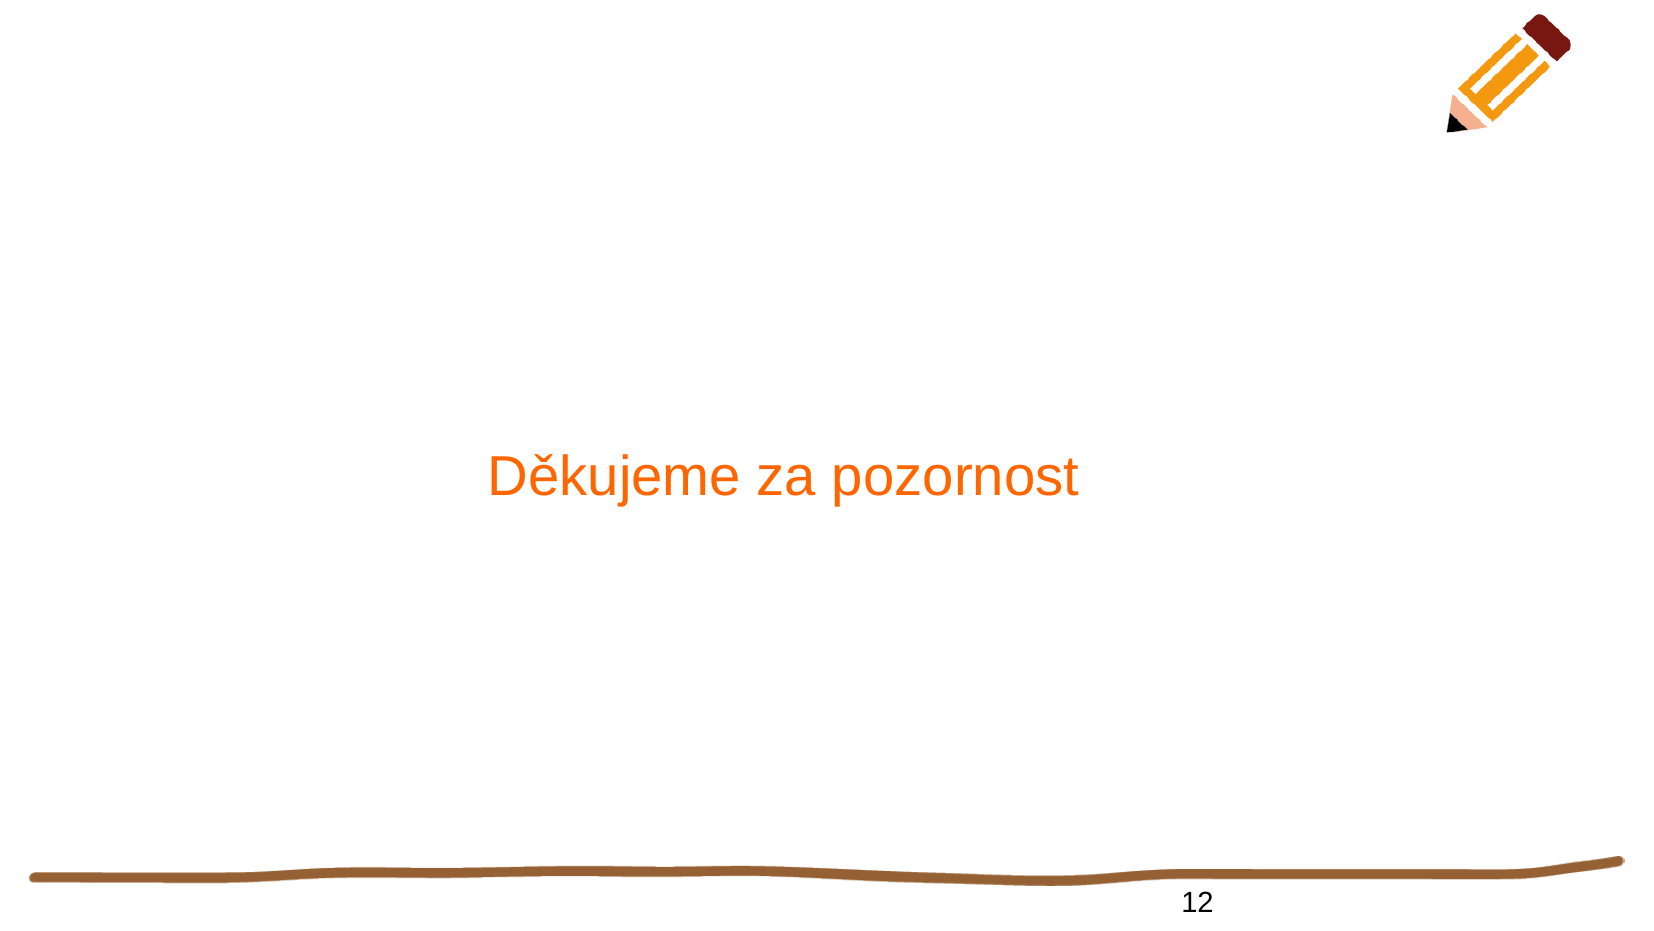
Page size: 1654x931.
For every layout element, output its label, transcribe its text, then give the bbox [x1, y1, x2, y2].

title Děkujeme za pozornost [104, 421, 1463, 526]
text_box [1181, 885, 1565, 931]
